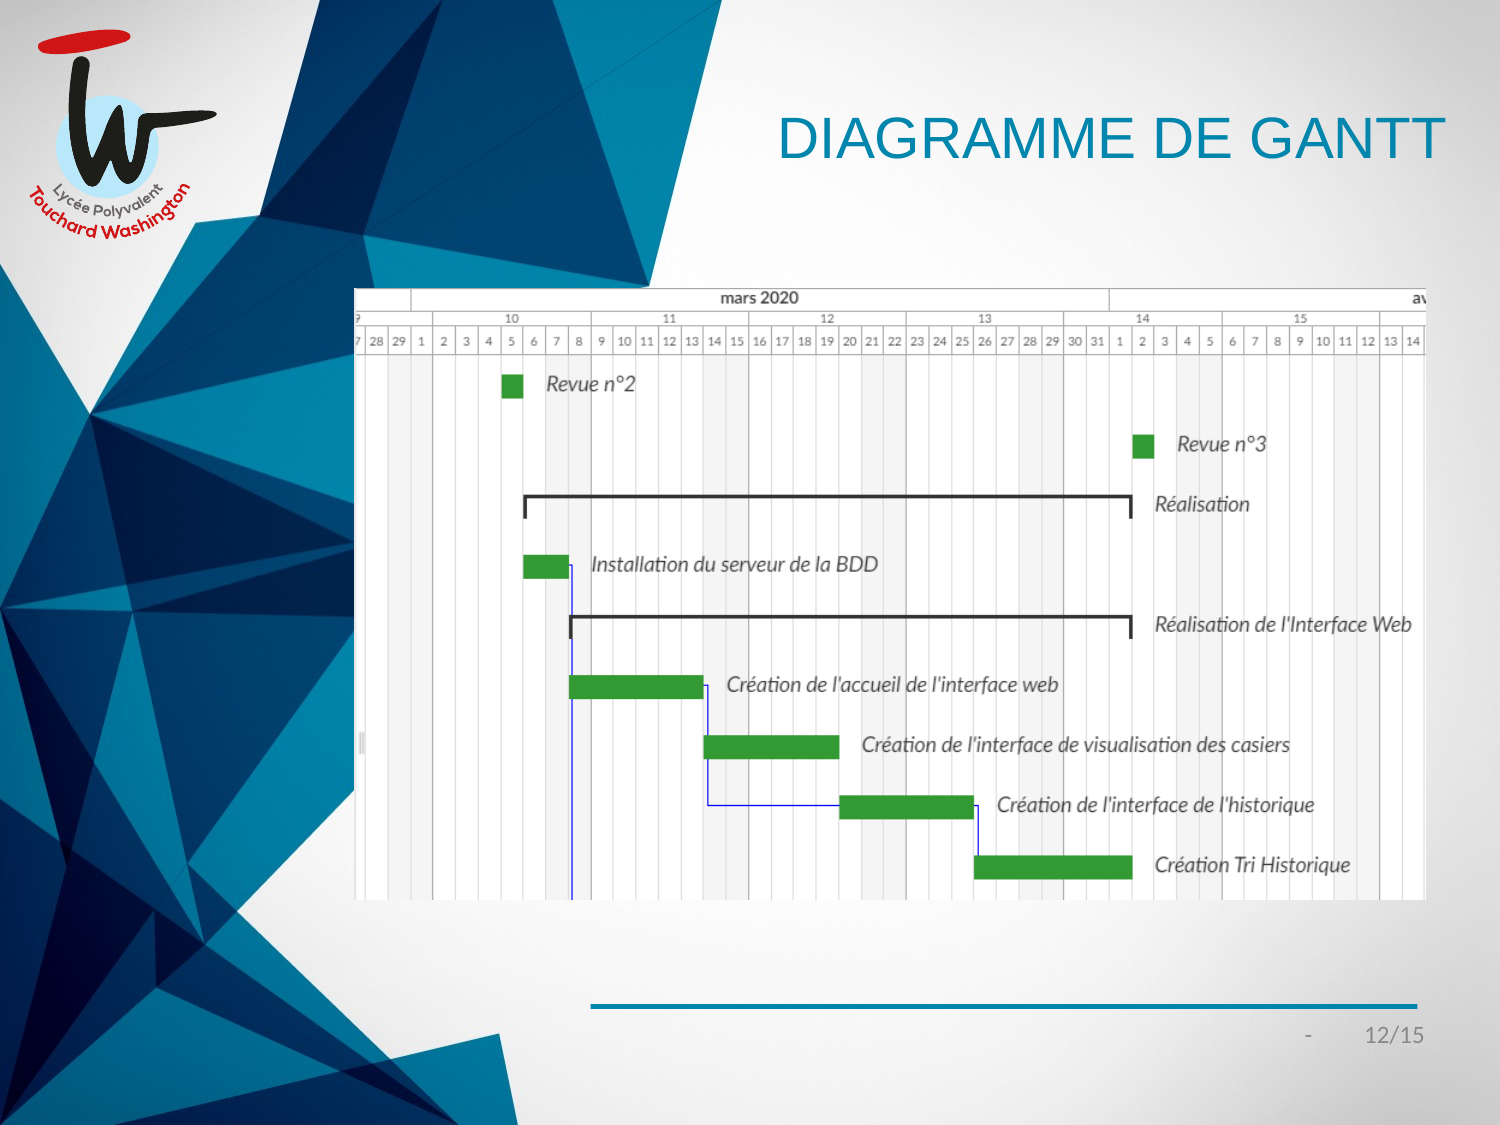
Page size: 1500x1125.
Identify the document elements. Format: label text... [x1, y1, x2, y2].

picture [0, 0, 1500, 1125]
title DIAGRAMME DE GANTT [708, 44, 1447, 233]
